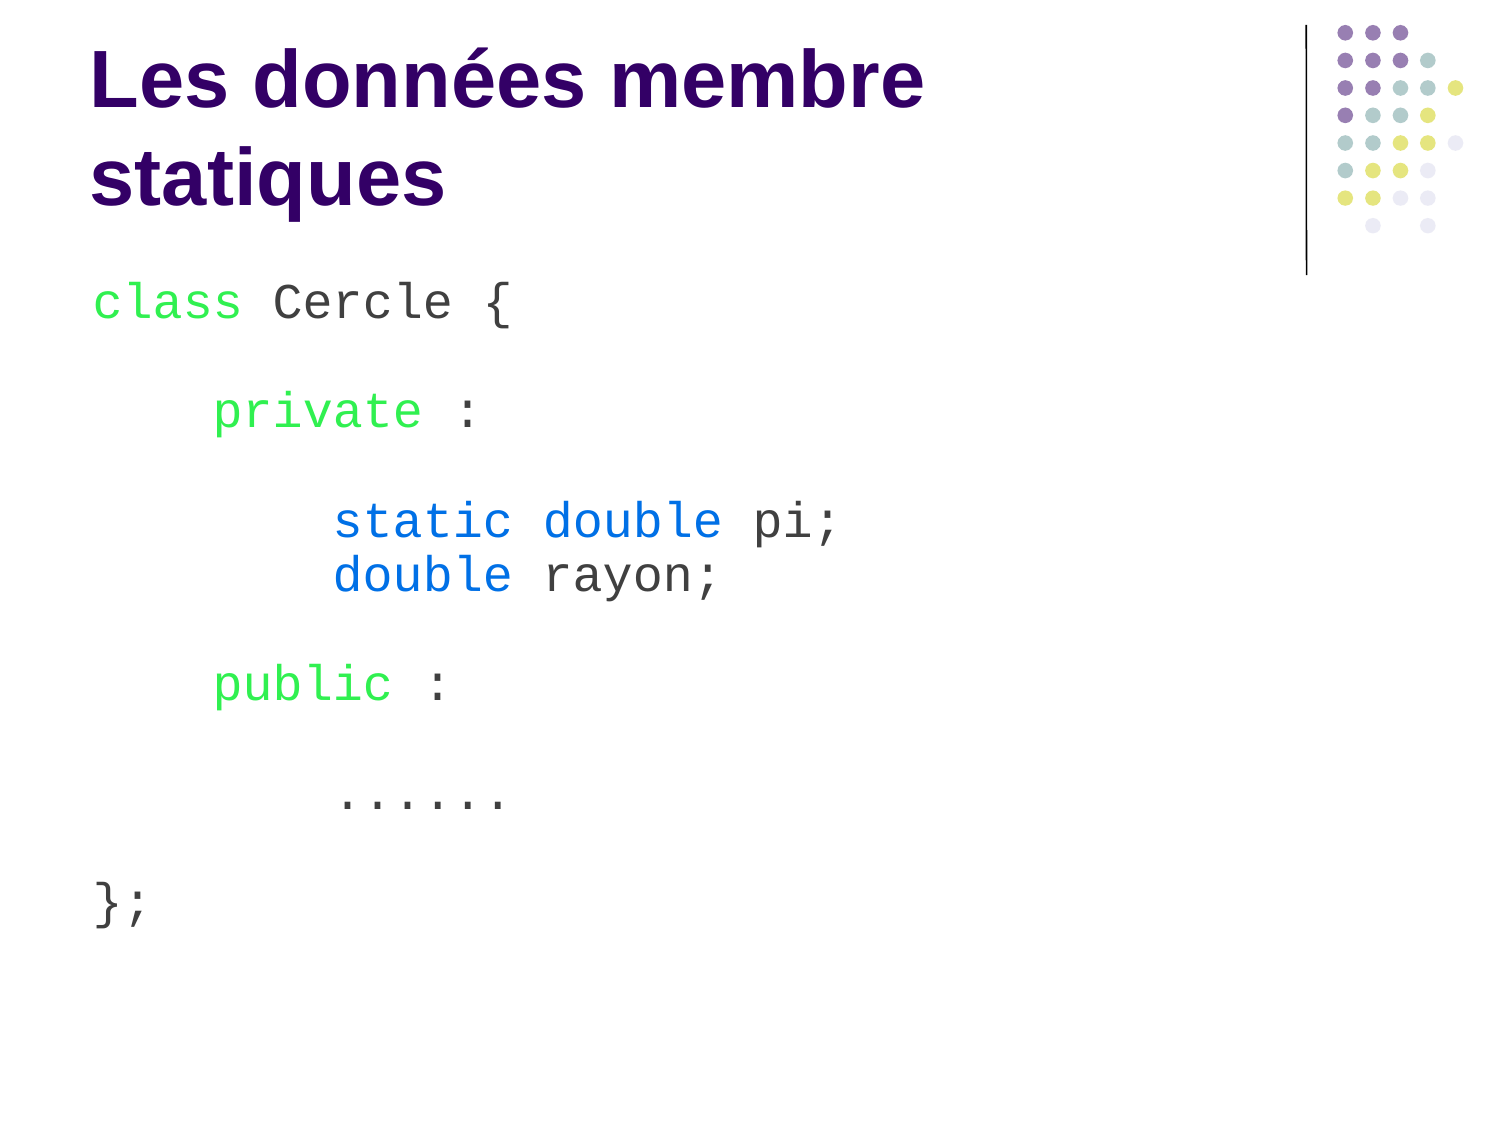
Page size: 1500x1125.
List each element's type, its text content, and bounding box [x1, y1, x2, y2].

title Les données membre statiques [75, 18, 1310, 230]
list class Cercle { private : static double pi; double rayon; public : ...... }; [74, 282, 1422, 1003]
